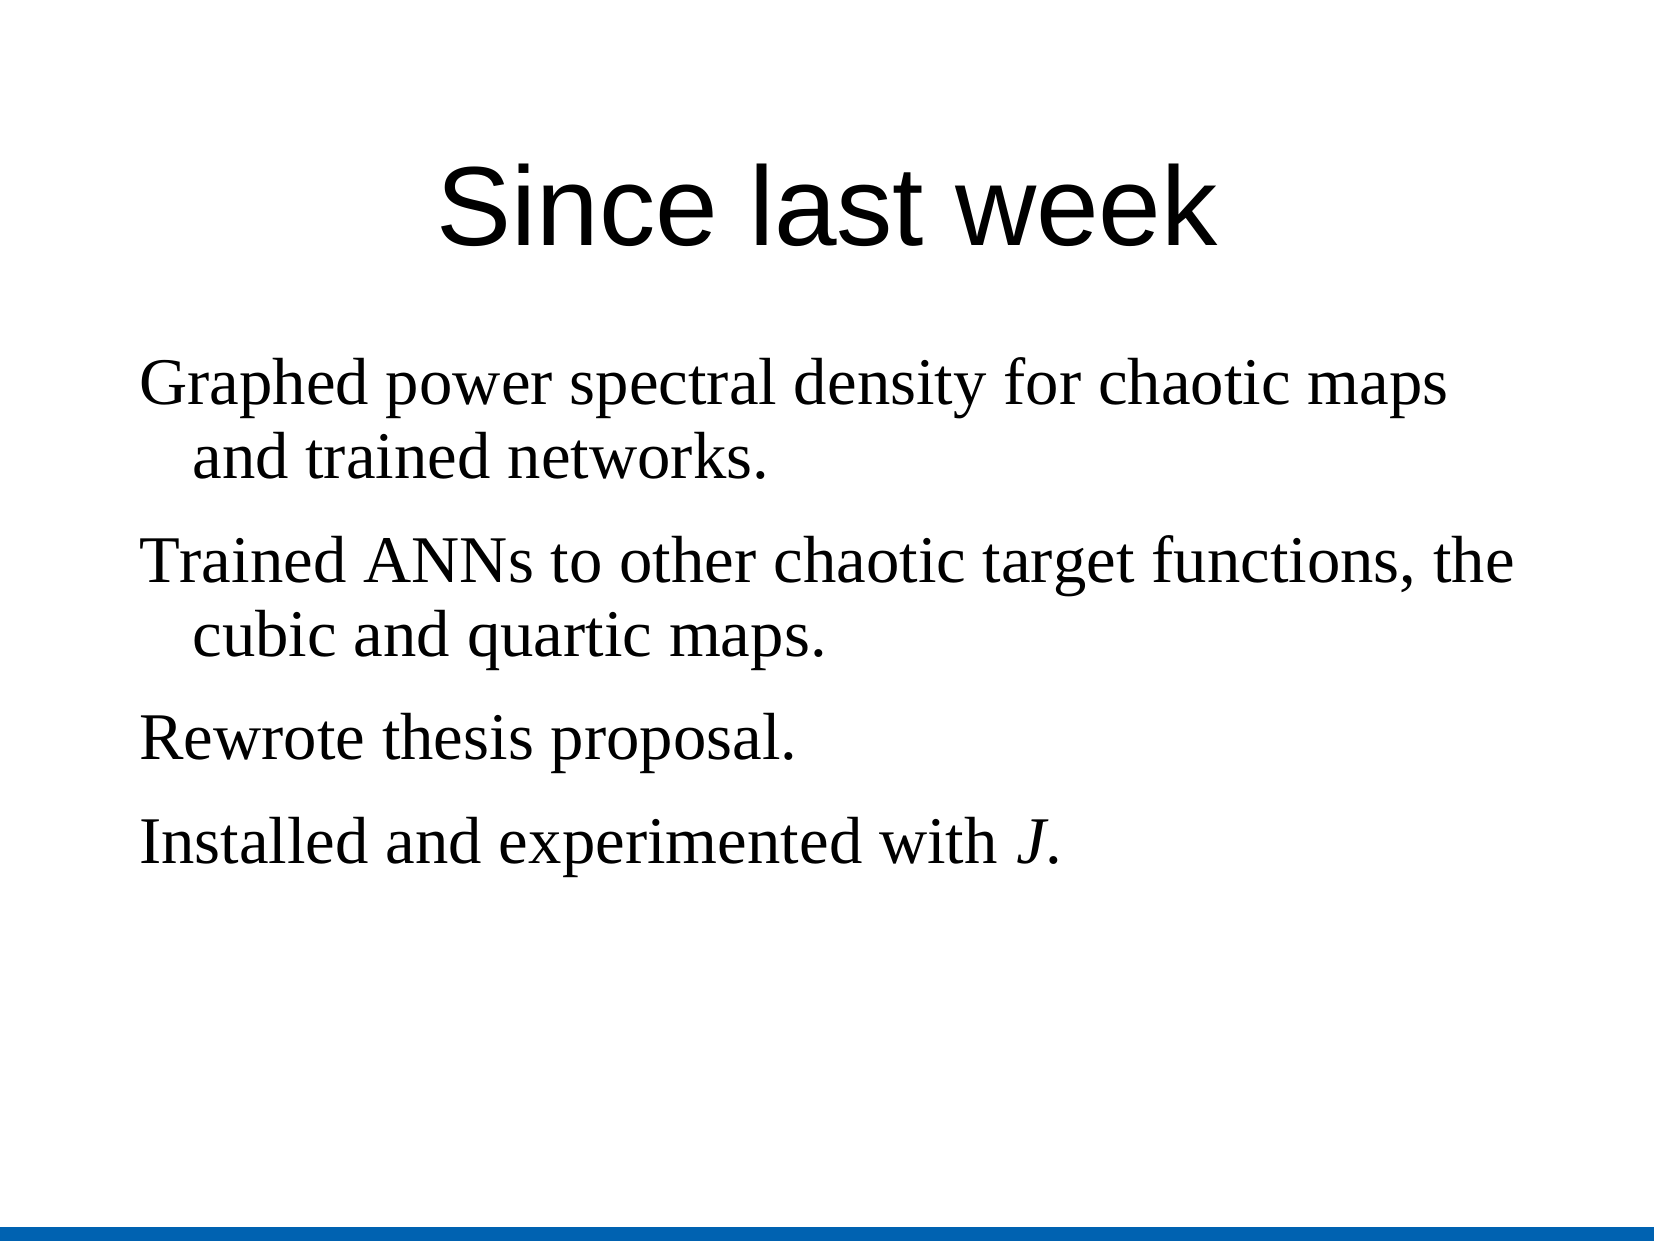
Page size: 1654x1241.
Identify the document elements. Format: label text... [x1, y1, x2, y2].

title Since last week [121, 102, 1533, 311]
list Graphed power spectral density for chaotic maps and trained networks. Trained ANNs to other chaotic target functions, the cubic and quartic maps. Rewrote thesis proposal. Installed and experimented with J. [121, 344, 1533, 1127]
